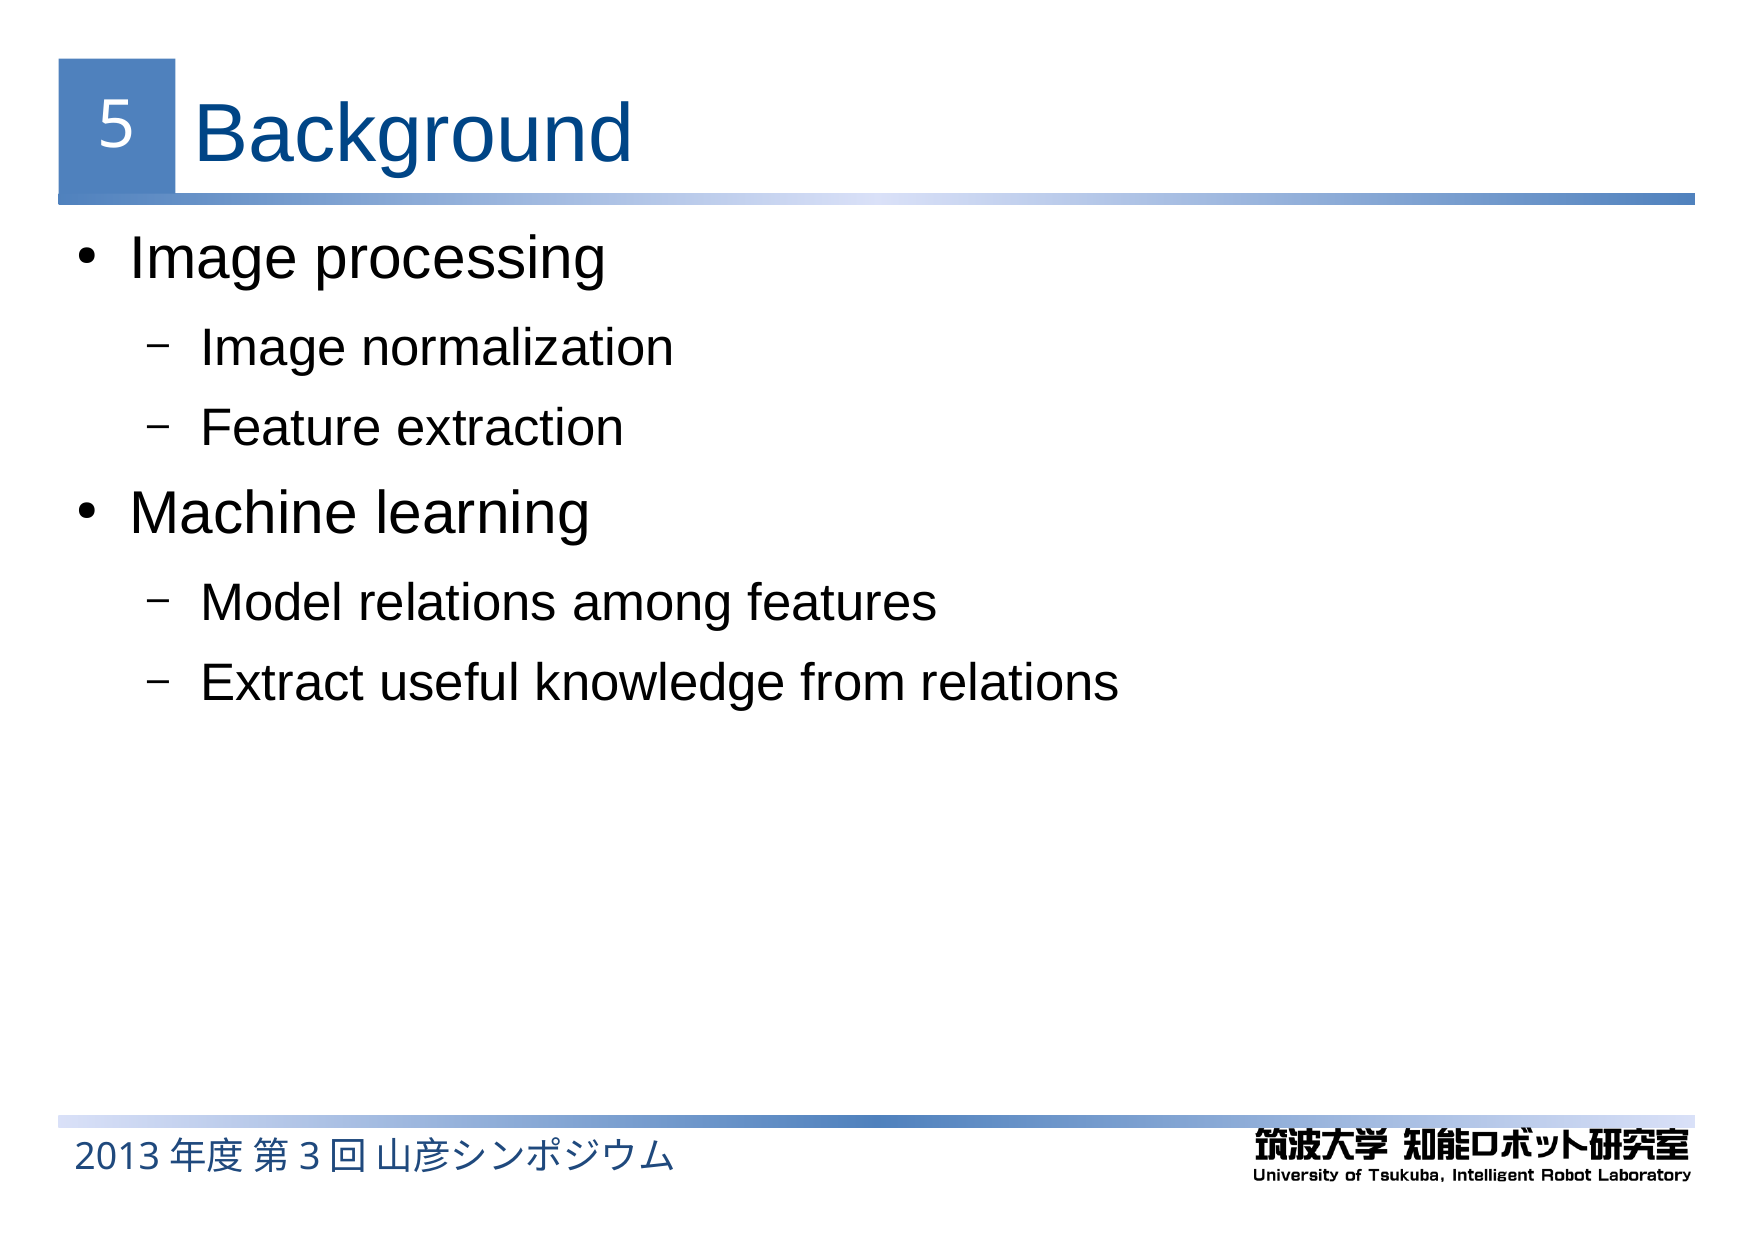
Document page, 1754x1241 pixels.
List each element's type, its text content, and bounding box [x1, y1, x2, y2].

list Image processing Image normalization Feature extraction Machine learning Model relations among features Extract useful knowledge from relations [58, 223, 1696, 1109]
title Background [193, 61, 1651, 205]
picture [1252, 1127, 1691, 1182]
